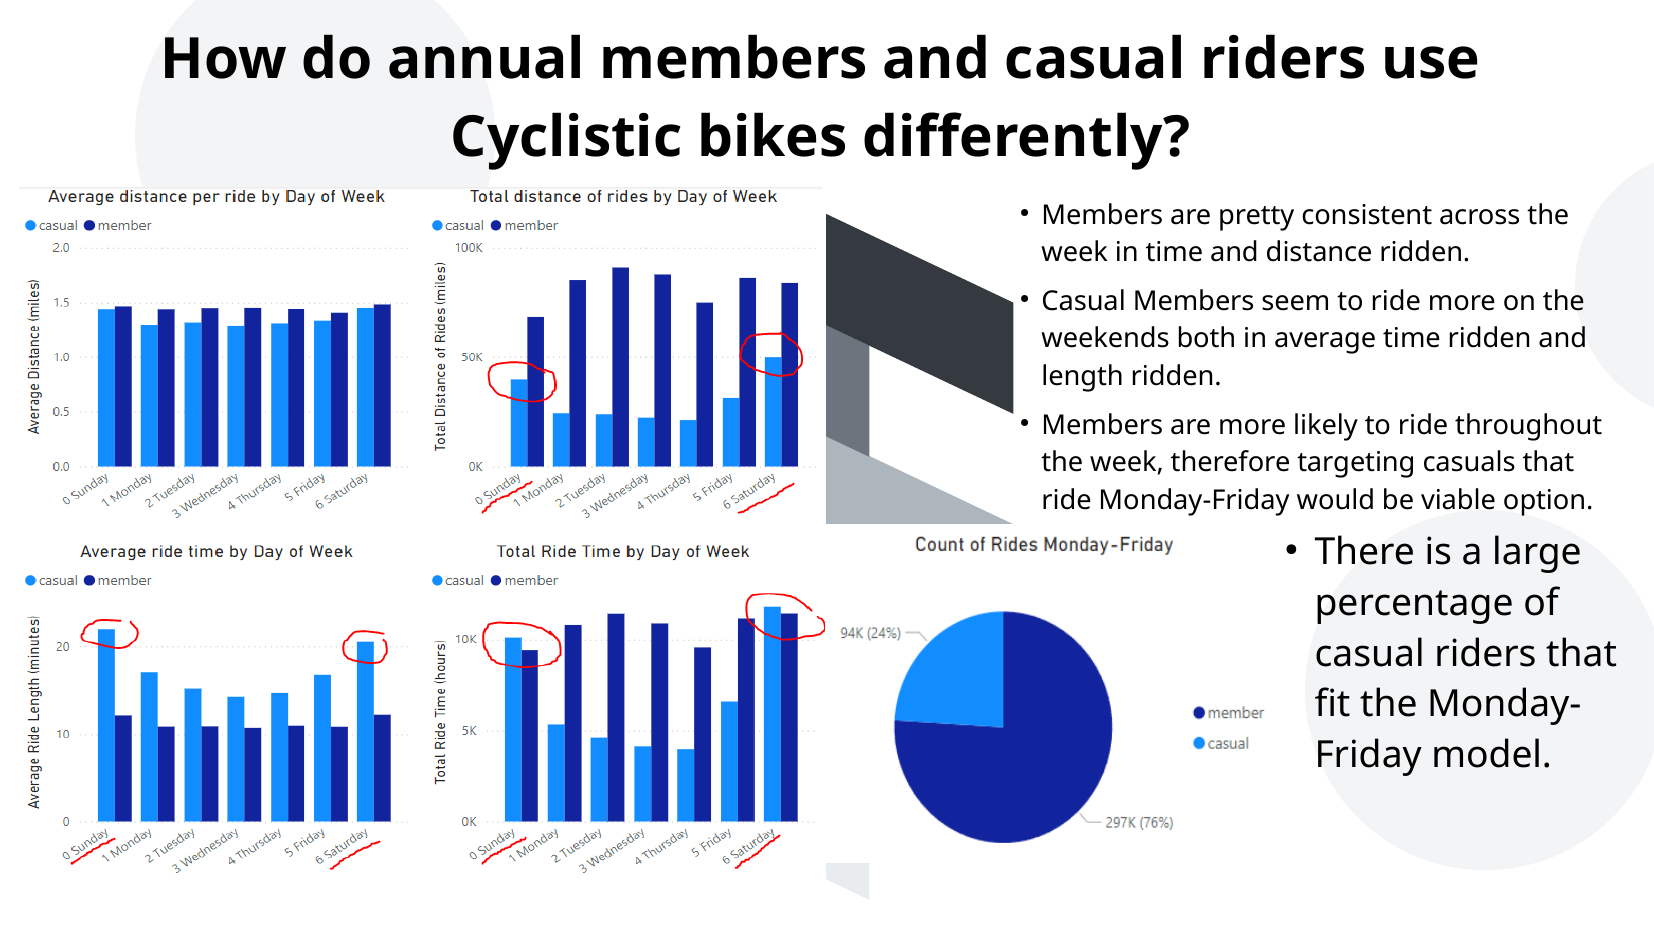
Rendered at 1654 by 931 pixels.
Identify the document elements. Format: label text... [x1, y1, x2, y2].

picture [19, 187, 1276, 881]
list Members are pretty consistent across the week in time and distance ridden. Casual Members seem to ride more on the weekends both in average time ridden and length ridden. Members are more likely to ride throughout the week, therefore targeting casuals that ride Monday-Friday would be viable option. [1012, 194, 1613, 525]
title How do annual members and casual riders use Cyclistic bikes differently? [76, 17, 1565, 173]
list There is a large percentage of casual riders that fit the Monday-Friday model. [1276, 525, 1651, 788]
